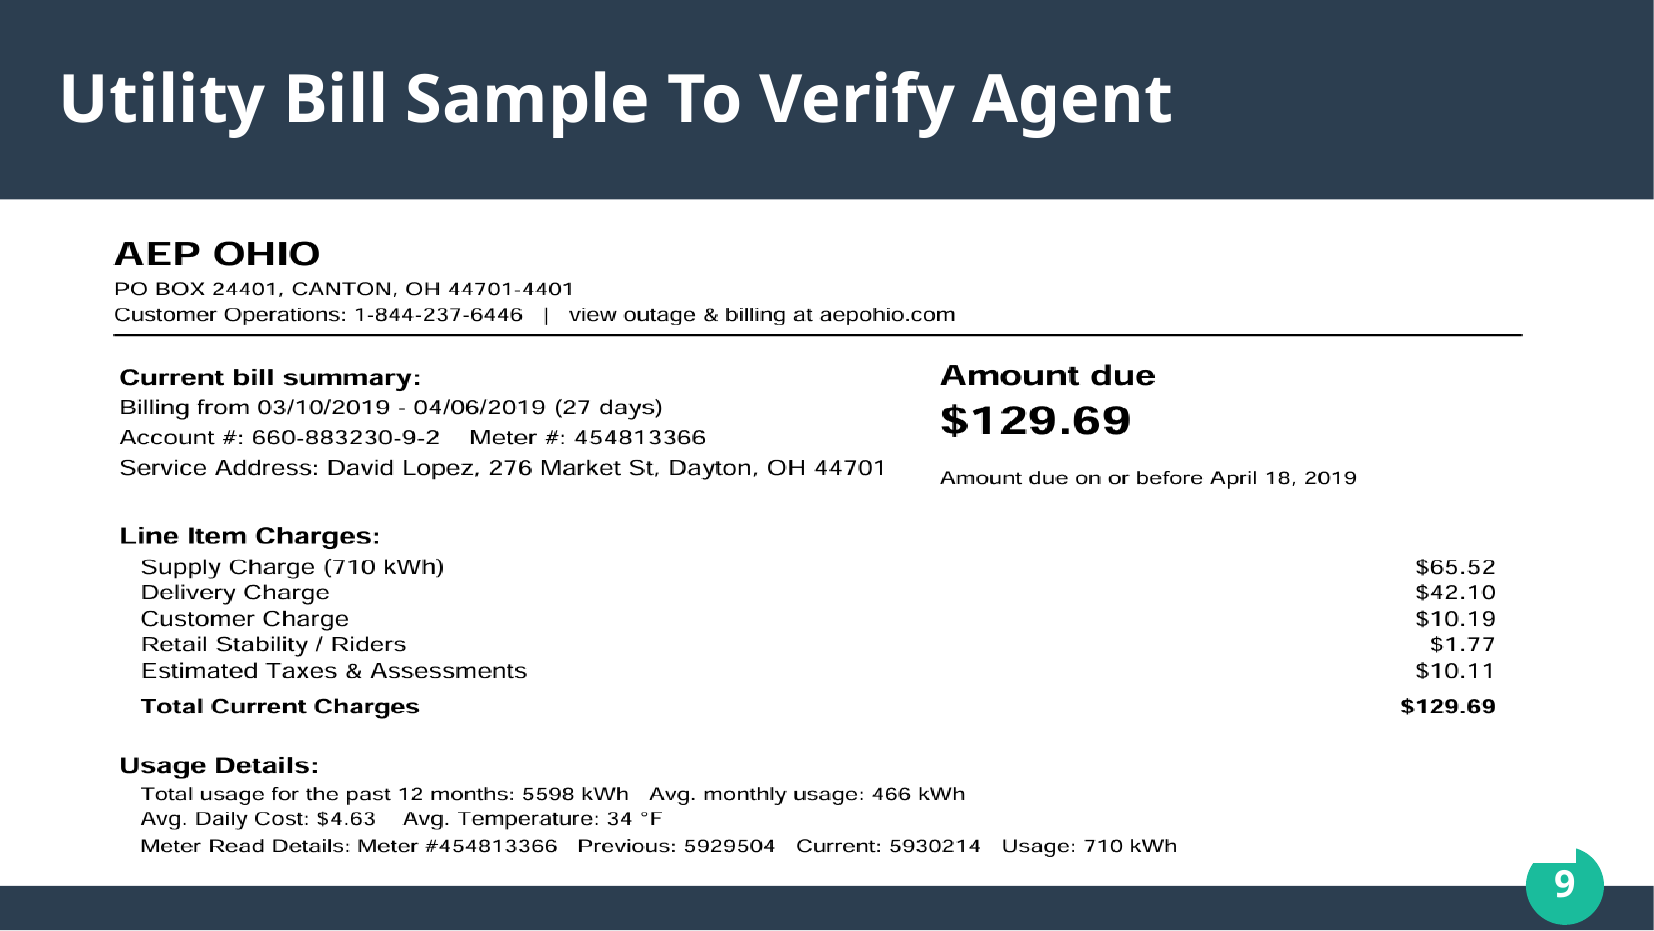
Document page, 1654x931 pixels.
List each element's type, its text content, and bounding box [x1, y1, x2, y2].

picture [75, 225, 1576, 863]
title Utility Bill Sample To Verify Agent [59, 37, 1595, 155]
text_box [1505, 848, 1625, 923]
